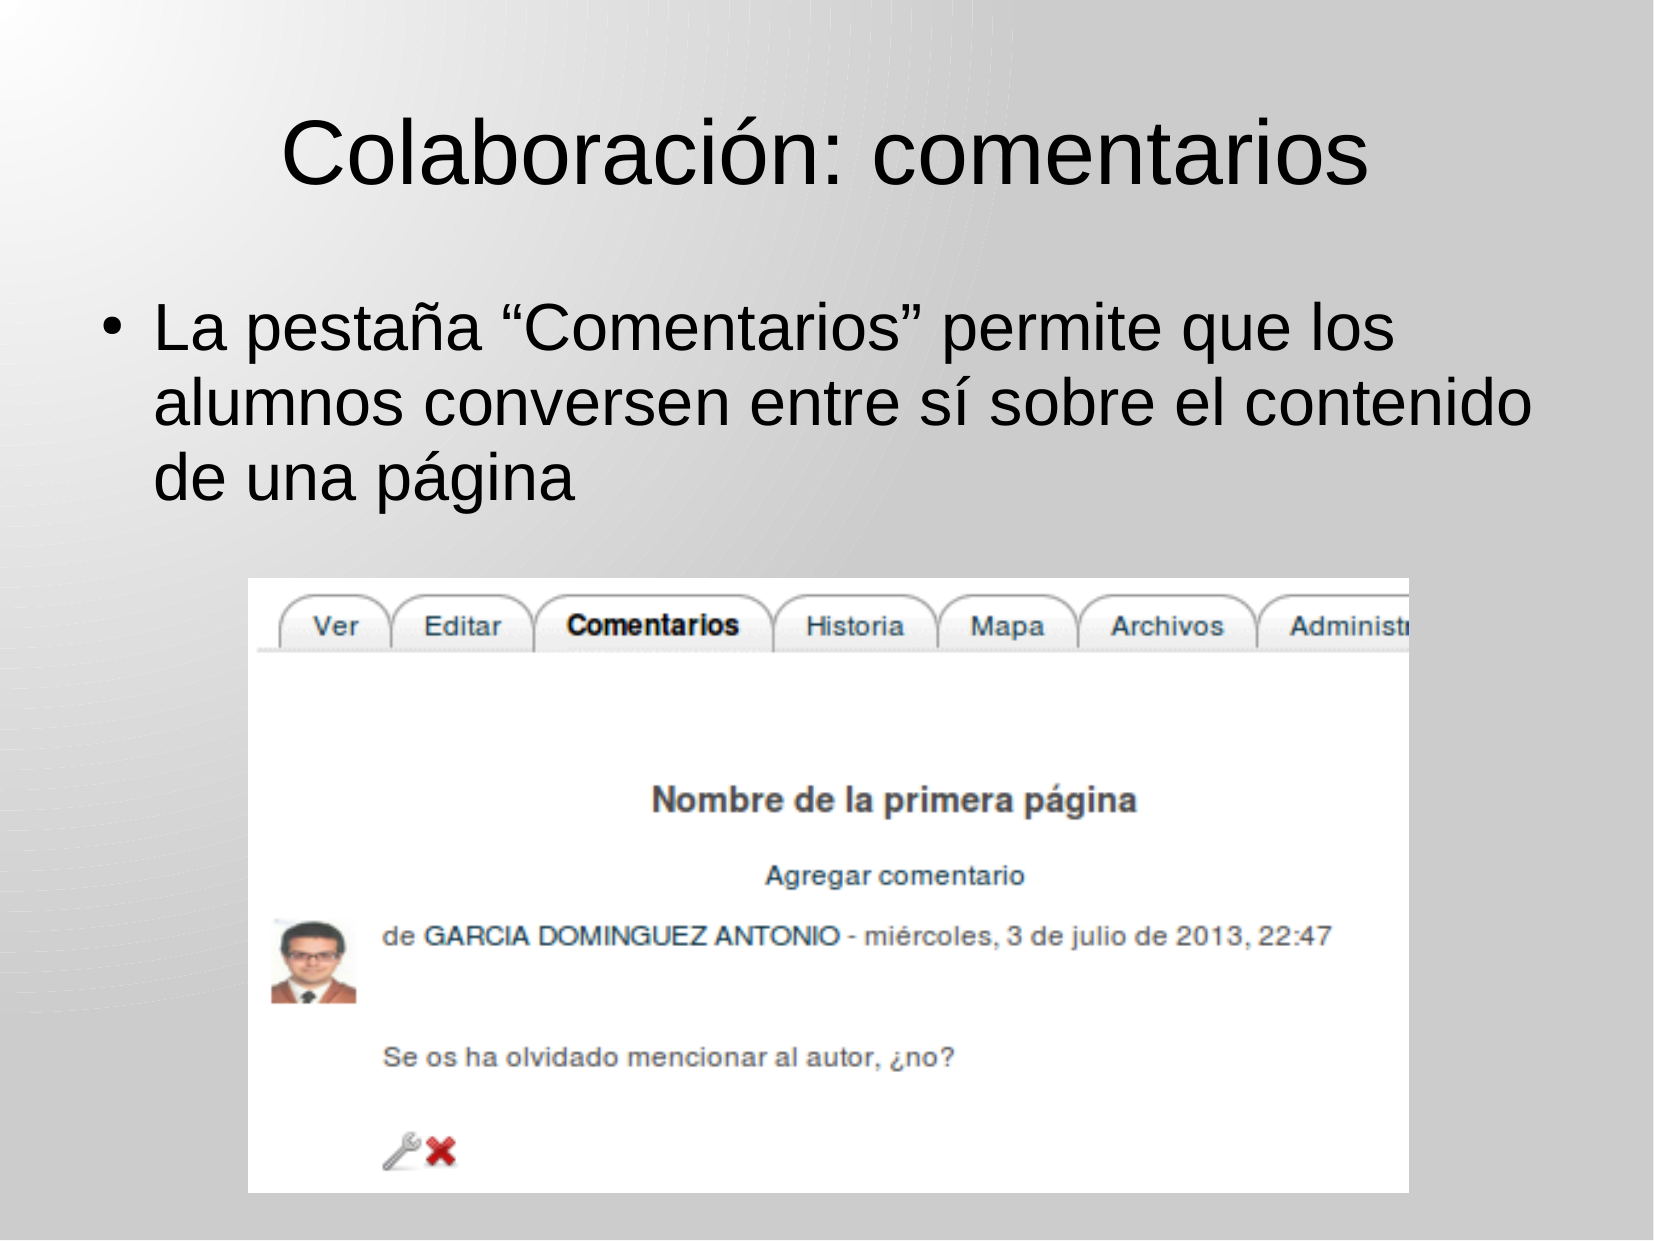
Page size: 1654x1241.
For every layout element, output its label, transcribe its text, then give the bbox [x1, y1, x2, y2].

list La pestaña “Comentarios” permite que los alumnos conversen entre sí sobre el contenido de una página [82, 290, 1538, 1109]
picture [248, 578, 1409, 1193]
title Colaboración: comentarios [82, 49, 1571, 257]
